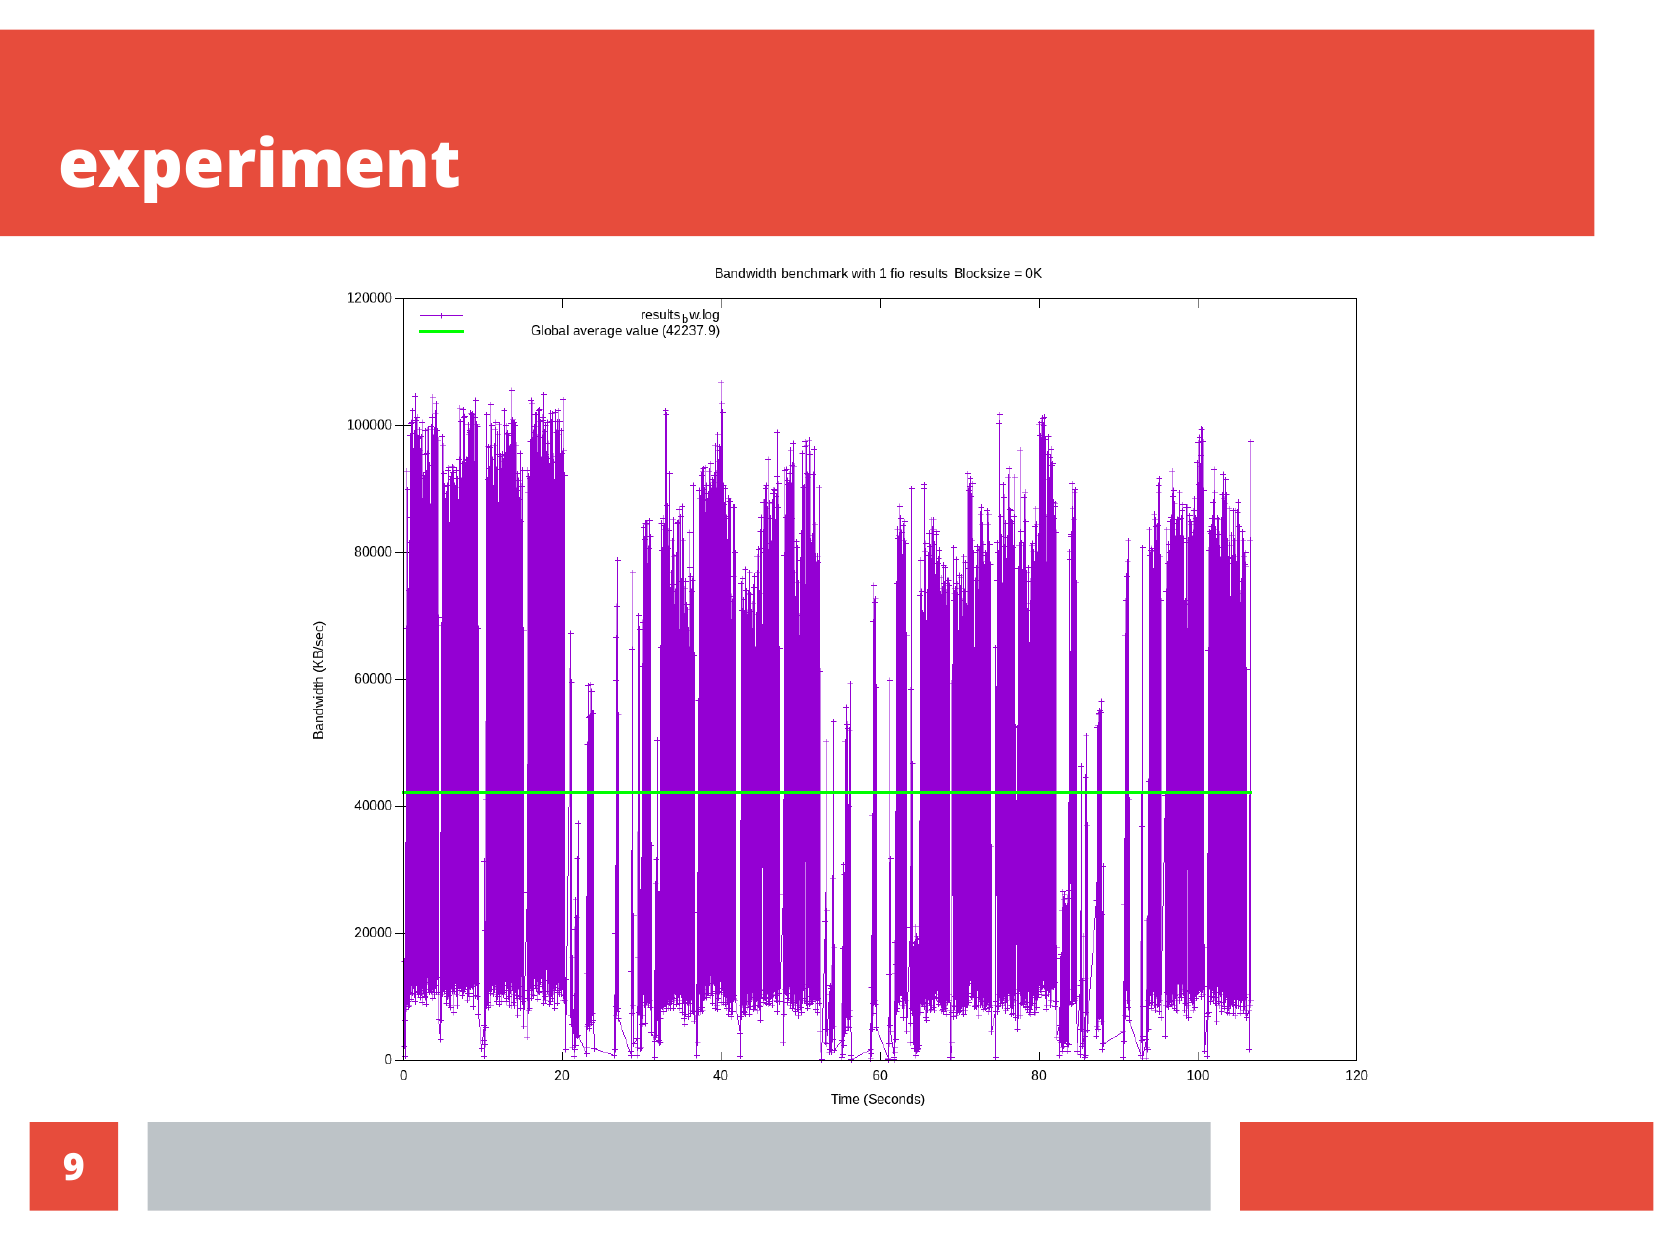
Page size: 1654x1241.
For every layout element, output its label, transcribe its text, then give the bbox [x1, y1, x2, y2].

title experiment [59, 59, 1595, 207]
picture [307, 250, 1382, 1111]
